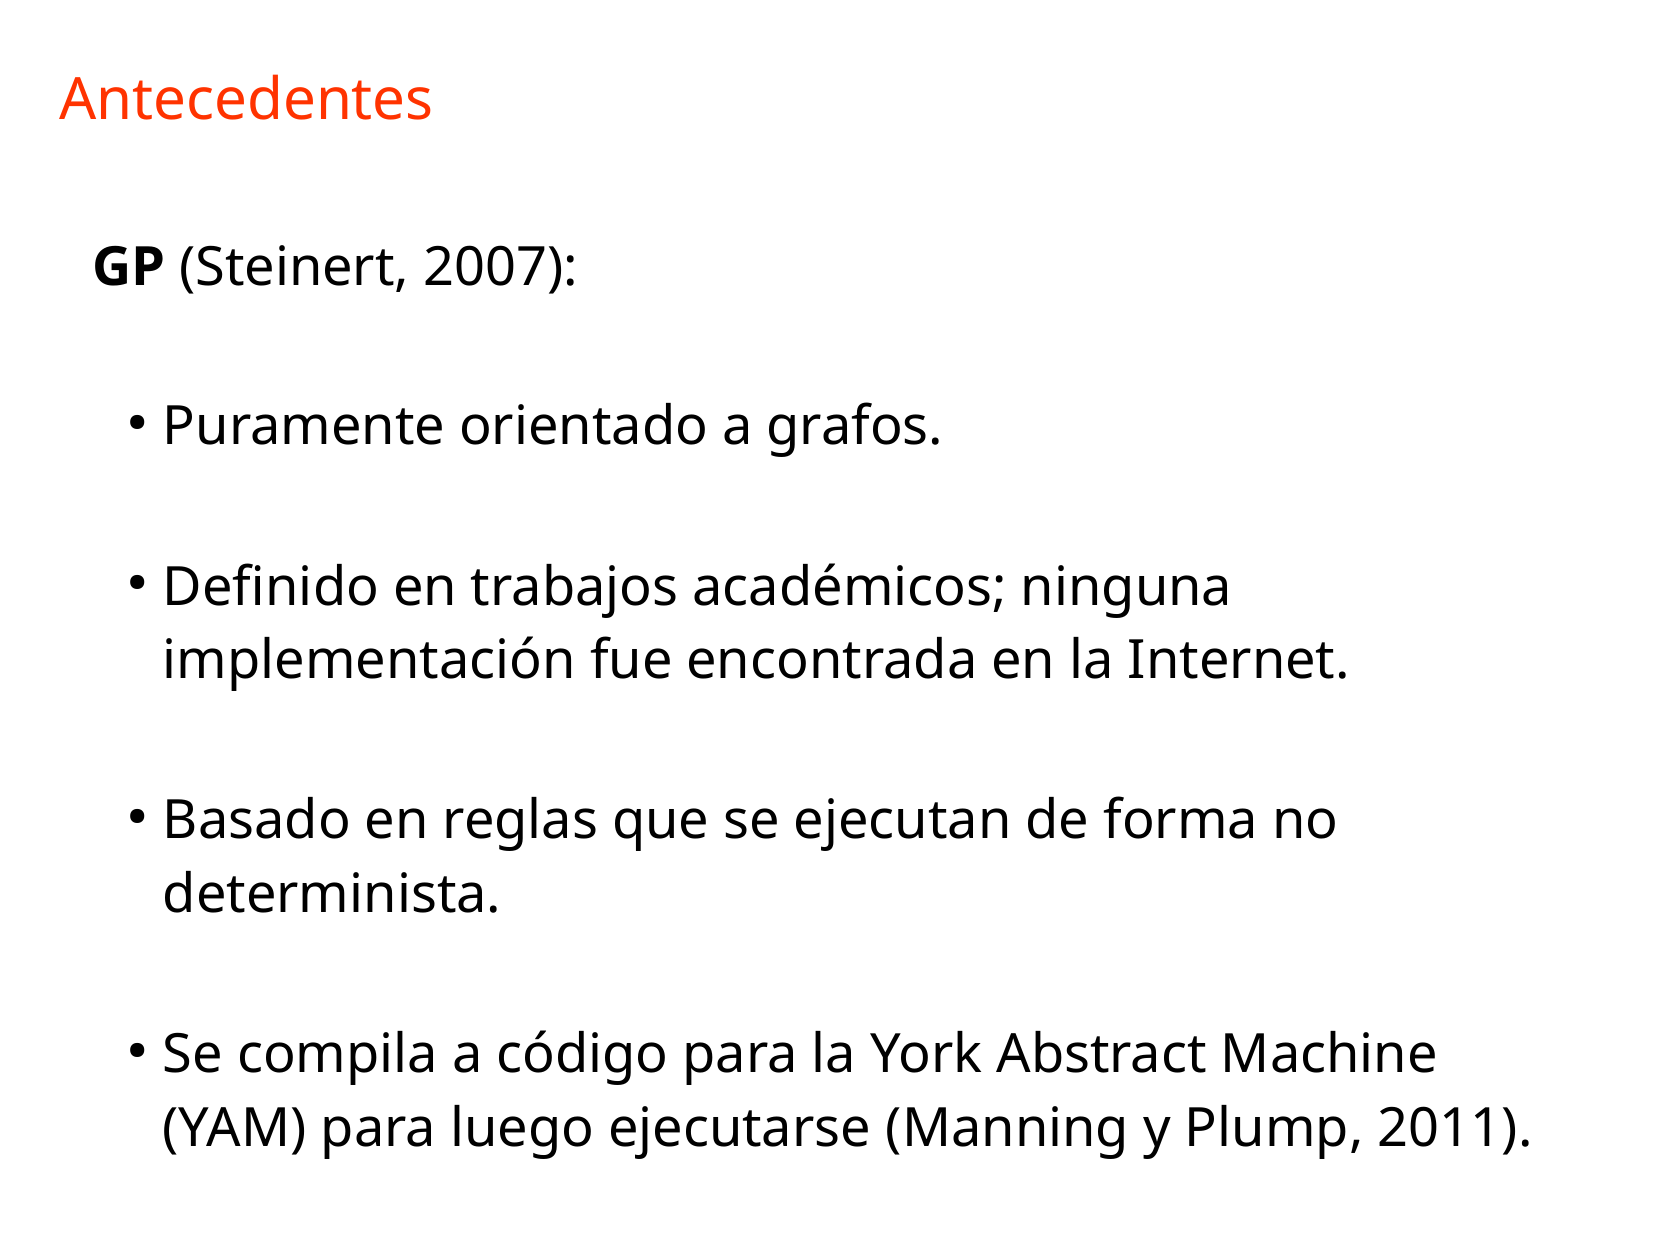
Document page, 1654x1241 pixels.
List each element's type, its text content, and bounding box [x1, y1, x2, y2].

text_box GP (Steinert, 2007): Puramente orientado a grafos. Definido en trabajos académicos; ninguna implementación fue encontrada en la Internet. Basado en reglas que se ejecutan de forma no determinista. Se compila a código para la York Abstract Machine (YAM) para luego ejecutarse (Manning y Plump, 2011). [77, 219, 1606, 1066]
text_box Antecedentes [45, 50, 1231, 136]
